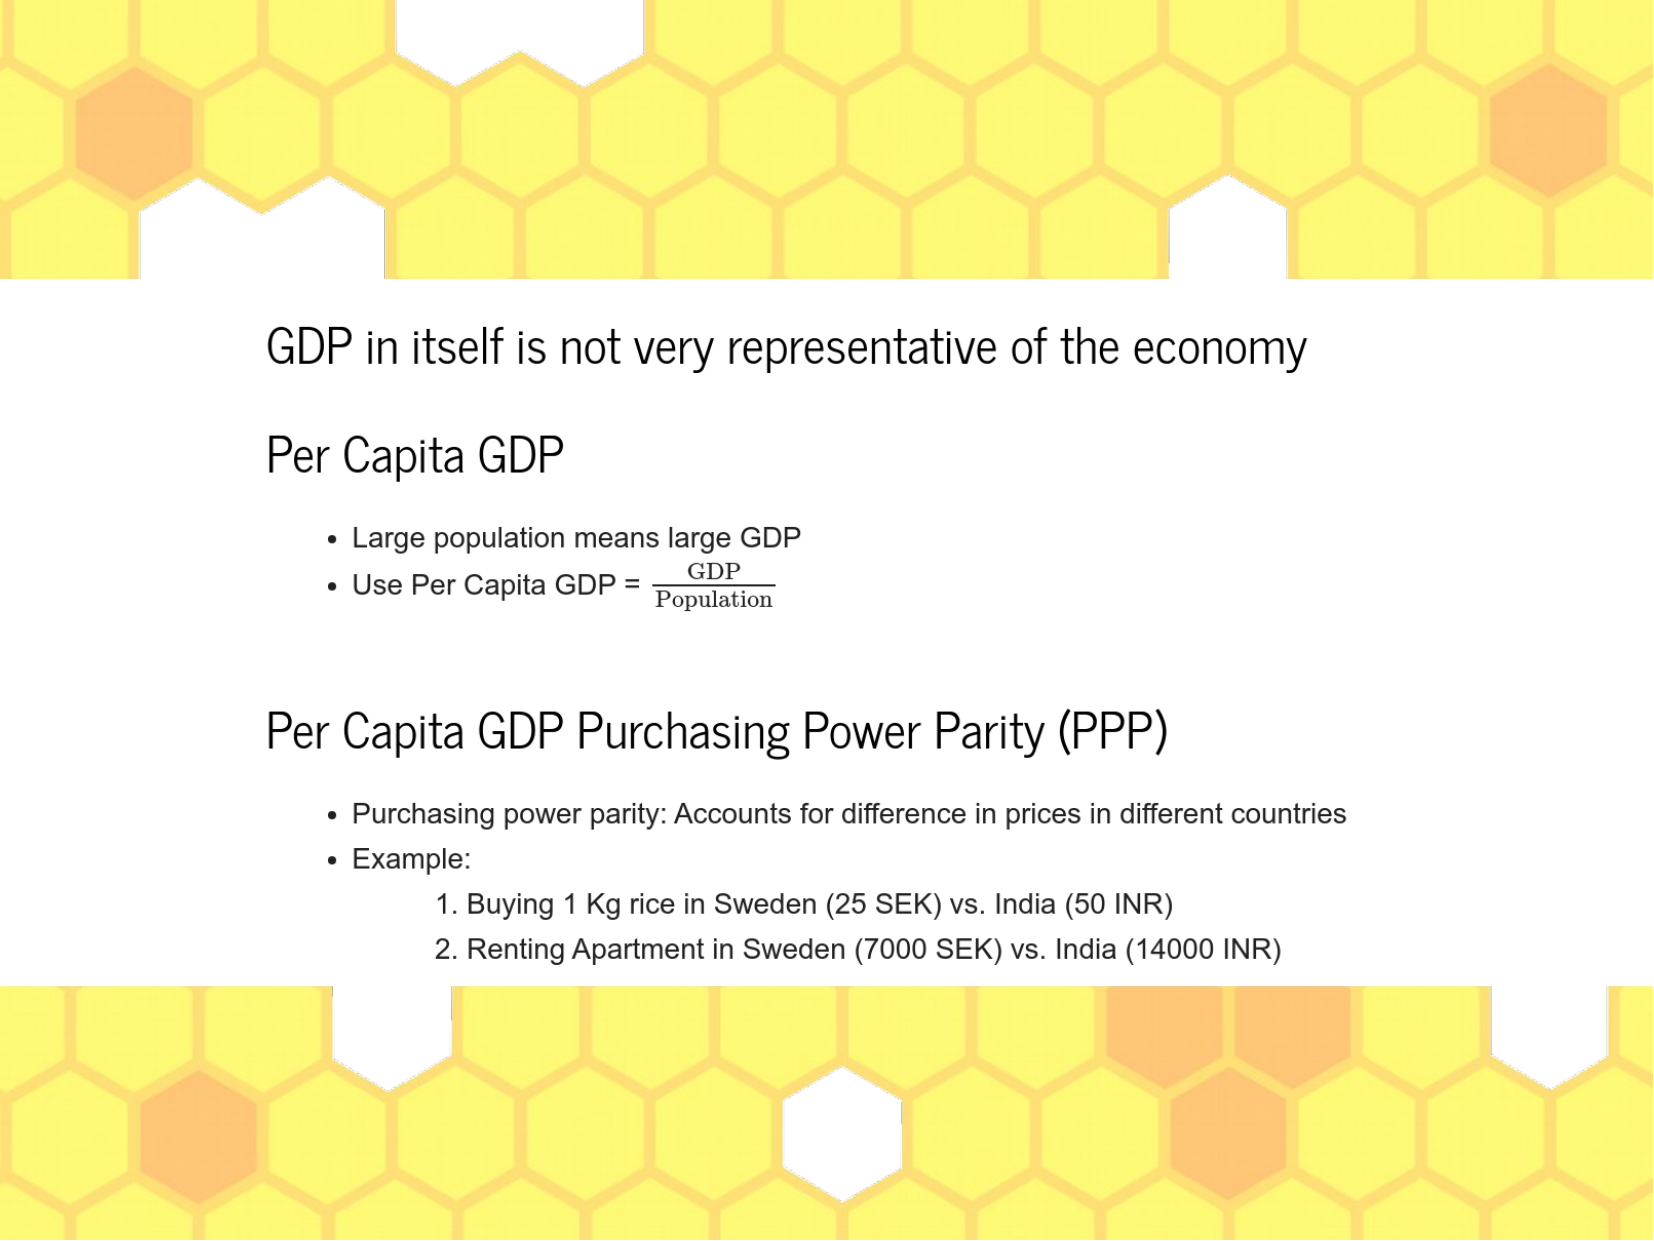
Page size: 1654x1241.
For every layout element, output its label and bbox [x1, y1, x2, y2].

picture [0, 0, 1654, 279]
picture [193, 286, 1409, 966]
picture [0, 986, 1654, 1240]
